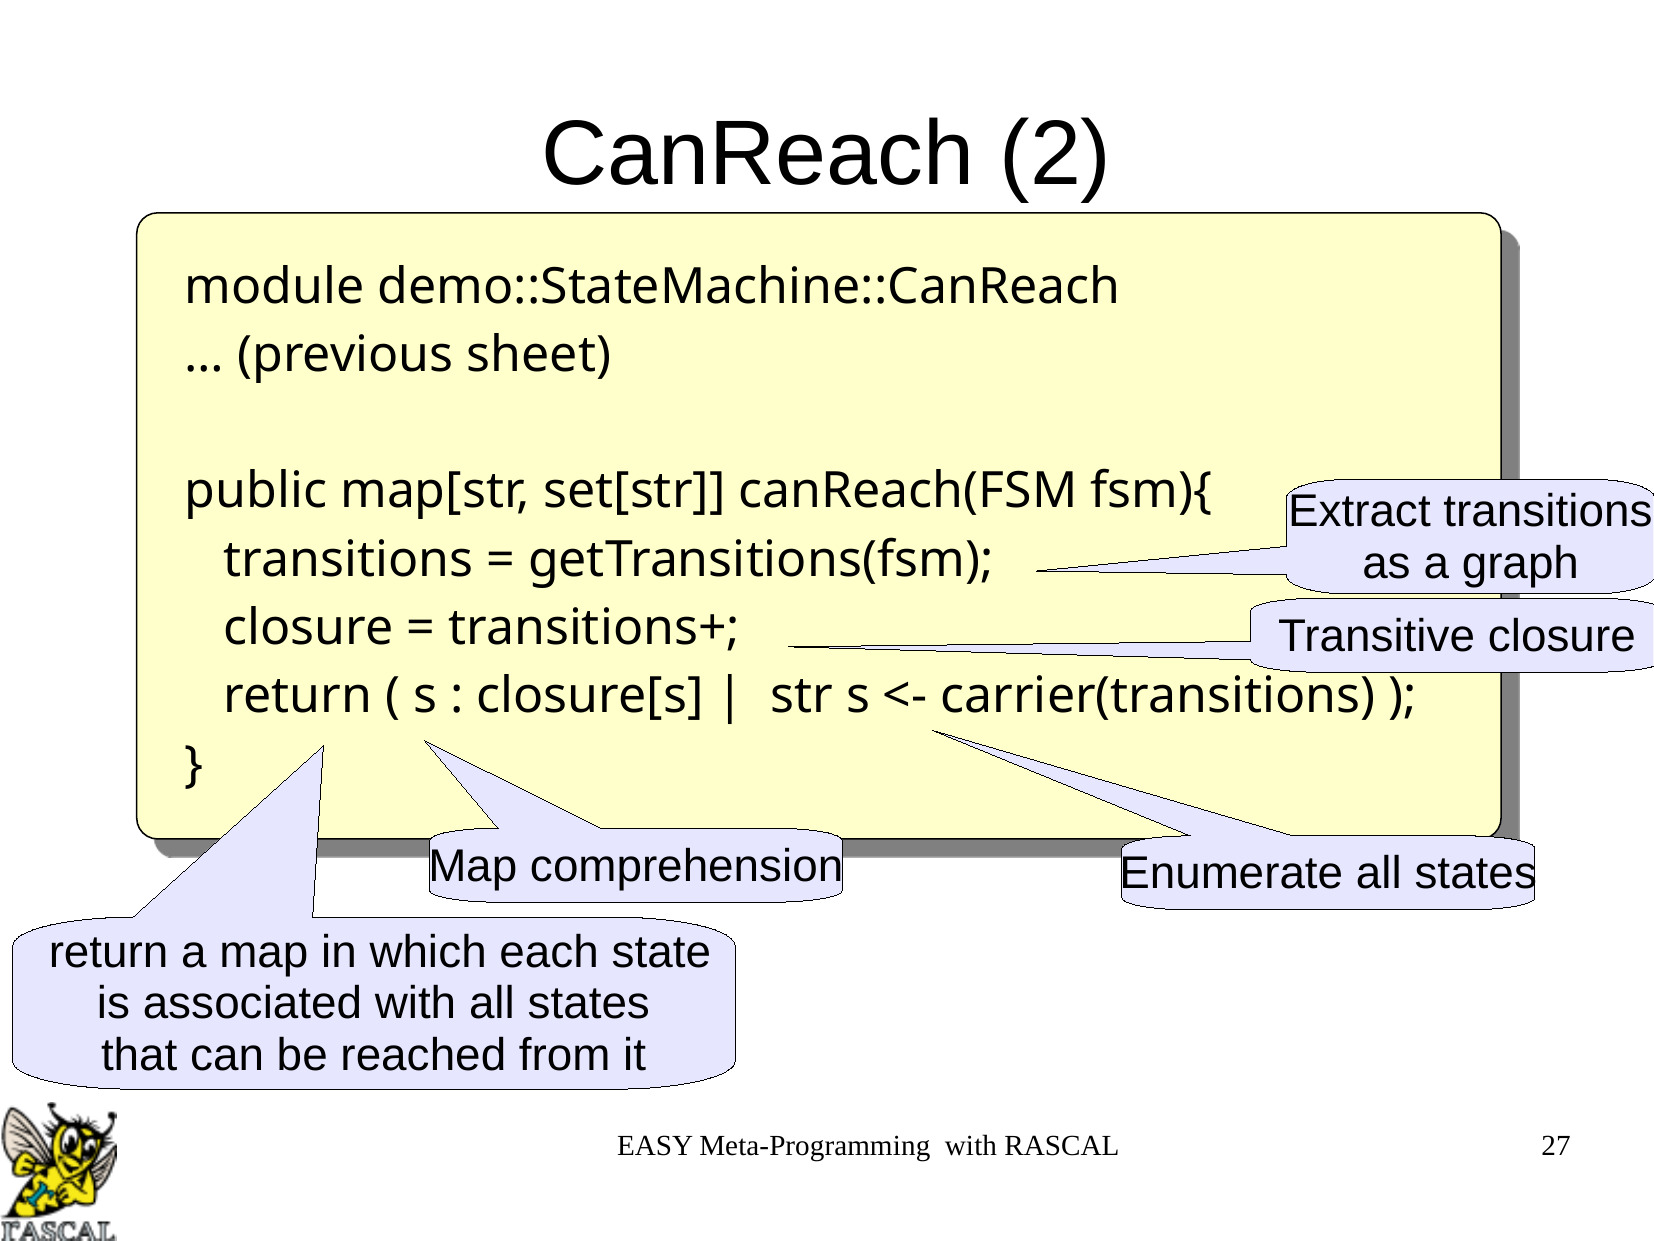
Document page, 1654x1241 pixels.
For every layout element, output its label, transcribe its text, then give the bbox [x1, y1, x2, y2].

picture [0, 1102, 117, 1241]
text_box Transitive closure [788, 598, 1654, 673]
text_box [136, 212, 1502, 839]
text_box return a map in which each state is associated with all states that can be reached from it [12, 745, 736, 1090]
text_box Enumerate all states [932, 730, 1535, 910]
text_box module demo::StateMachine::CanReach … (previous sheet) public map[str, set[str]] canReach(FSM fsm){ transitions = getTransitions(fsm); closure = transitions+; return ( s : closure[s] | str s <- carrier(transitions) ); } [169, 242, 1654, 1097]
title CanReach (2) [82, 56, 1571, 250]
text_box Map comprehension [424, 740, 843, 903]
text_box Extract transitions as a graph [1036, 479, 1654, 594]
